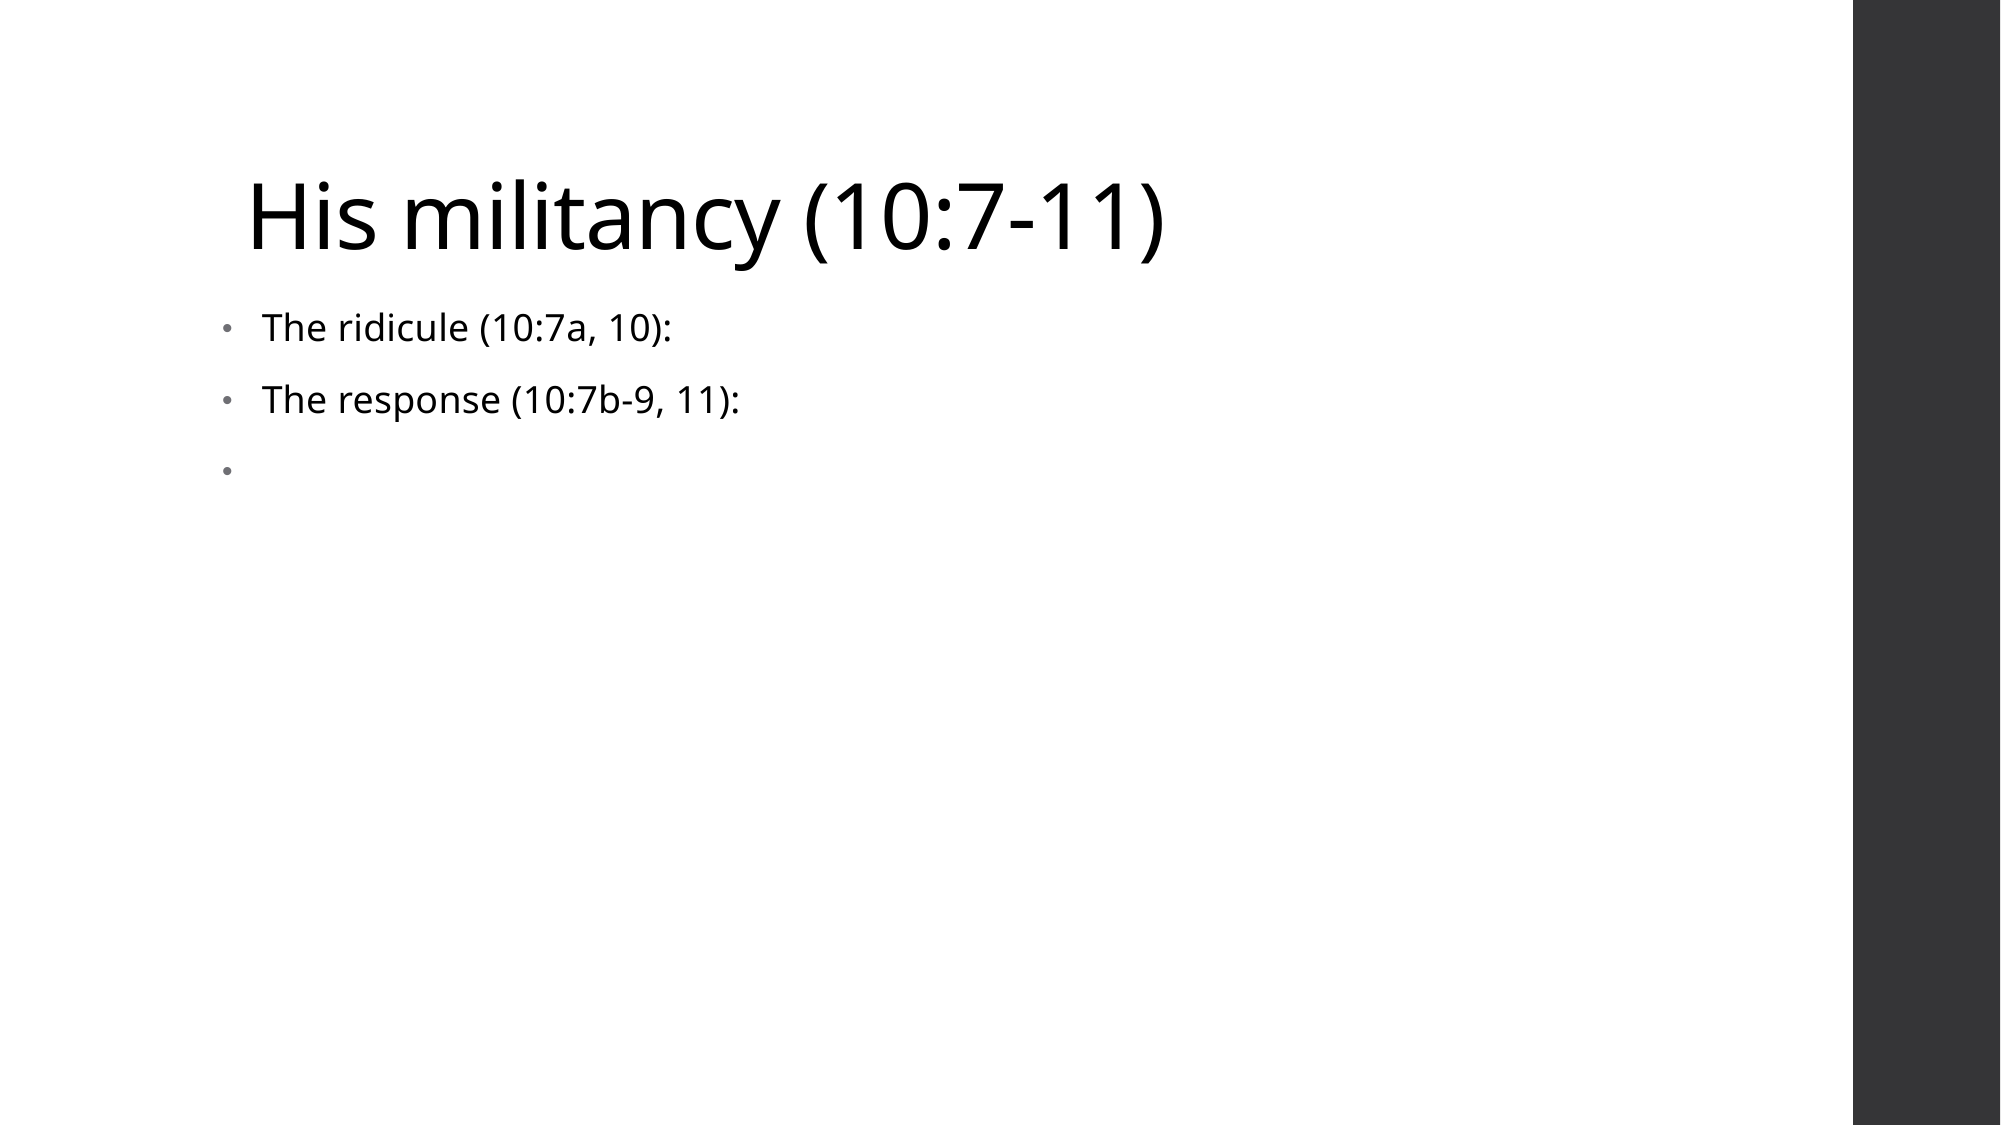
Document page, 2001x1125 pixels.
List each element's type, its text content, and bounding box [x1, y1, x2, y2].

list The ridicule (10:7a, 10): The response (10:7b-9, 11): [206, 299, 1617, 1014]
title His militancy (10:7-11) [206, 60, 1797, 278]
